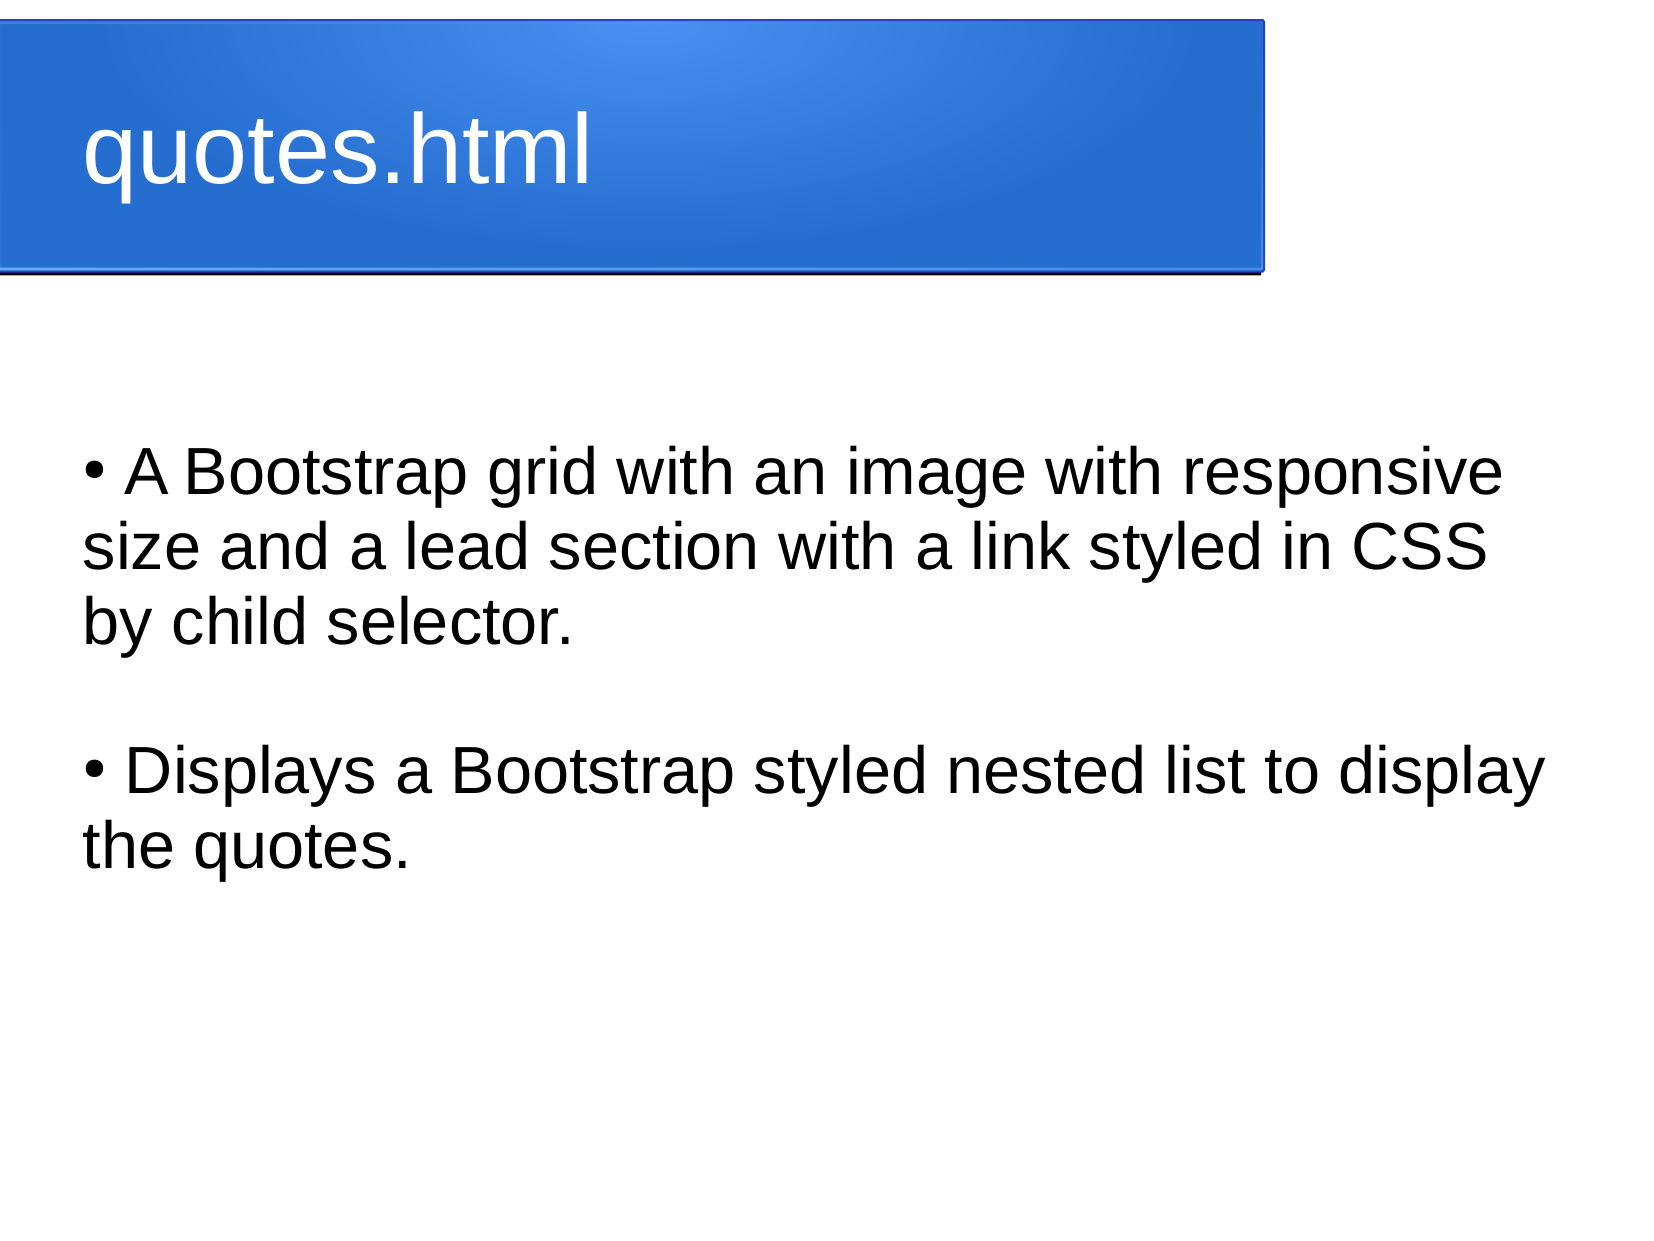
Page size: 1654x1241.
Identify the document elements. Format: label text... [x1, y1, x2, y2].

subtitle A Bootstrap grid with an image with responsive size and a lead section with a link styled in CSS by child selector. Displays a Bootstrap styled nested list to display the quotes. [82, 299, 1571, 1019]
title quotes.html [82, 47, 1235, 252]
